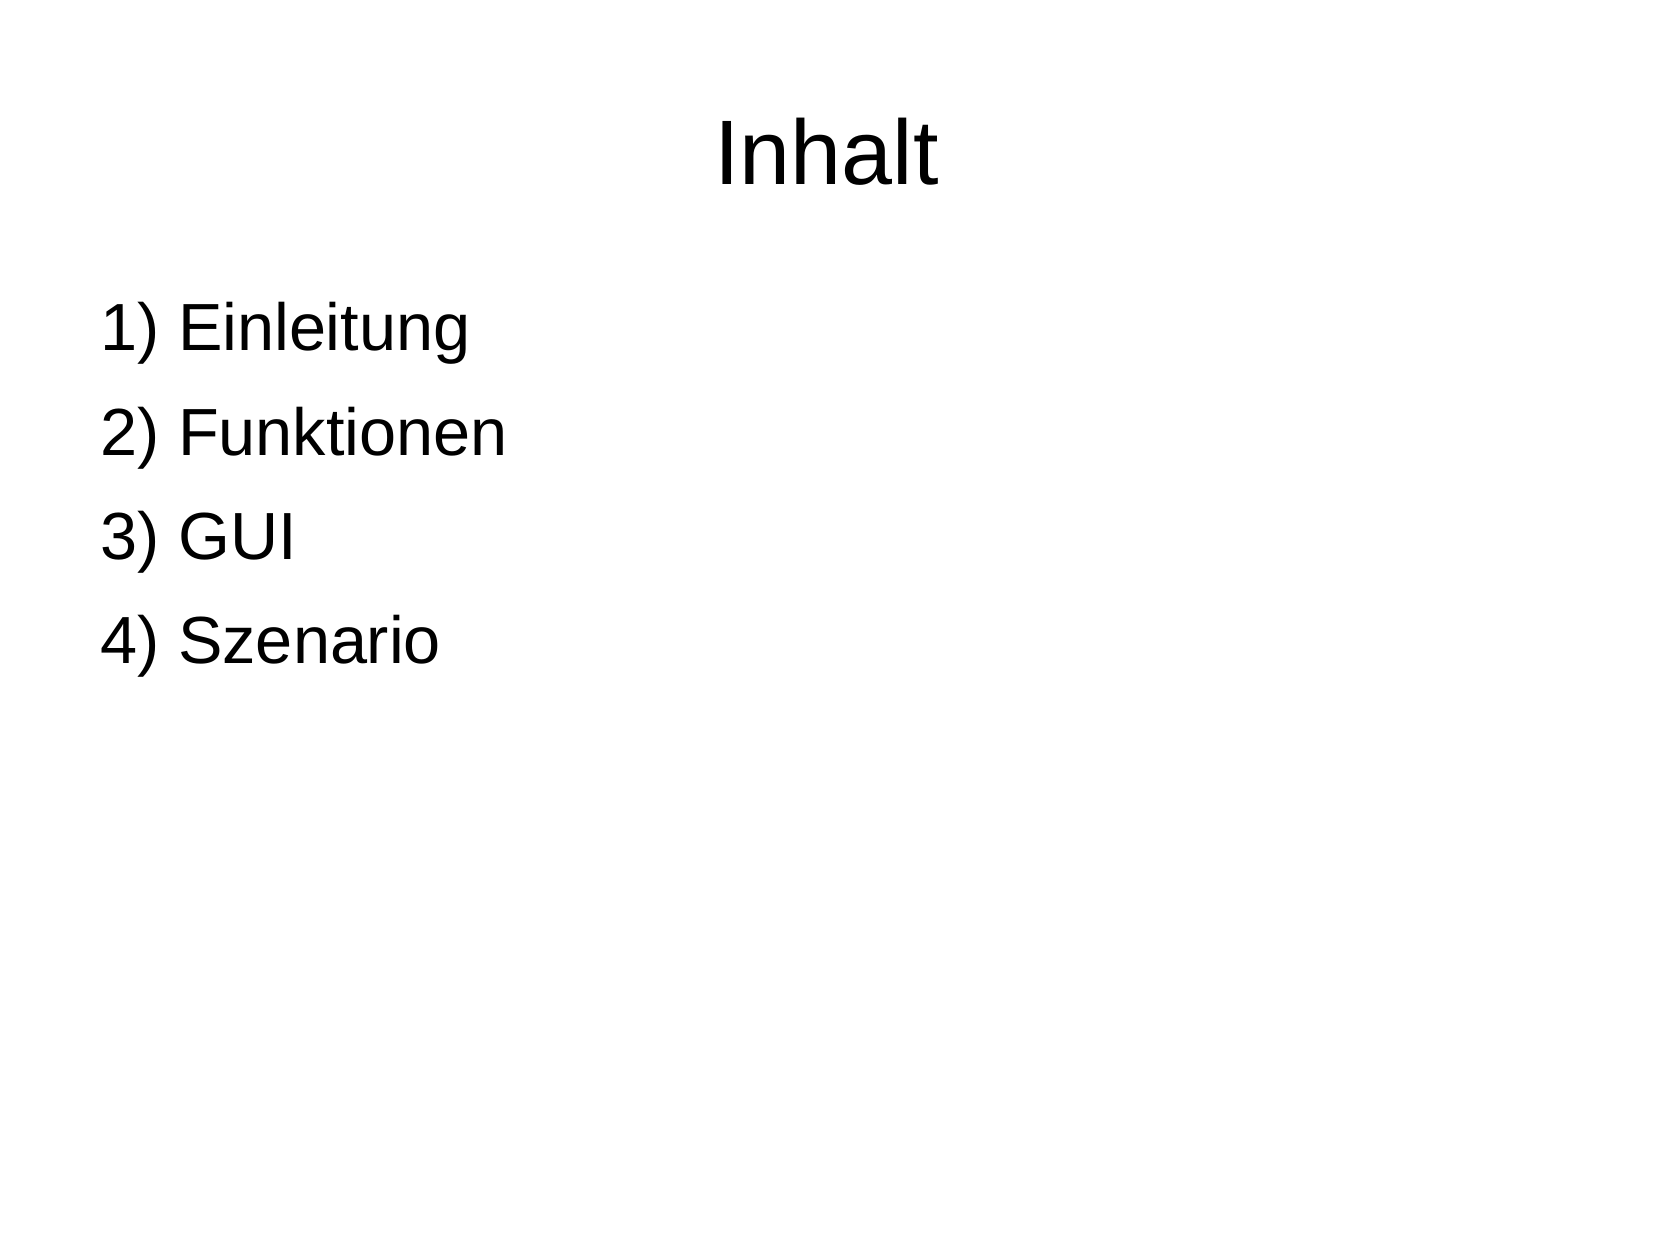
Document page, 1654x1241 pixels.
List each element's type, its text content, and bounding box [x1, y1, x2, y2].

title Inhalt [82, 49, 1571, 257]
list Einleitung Funktionen GUI Szenario [82, 290, 1571, 1010]
